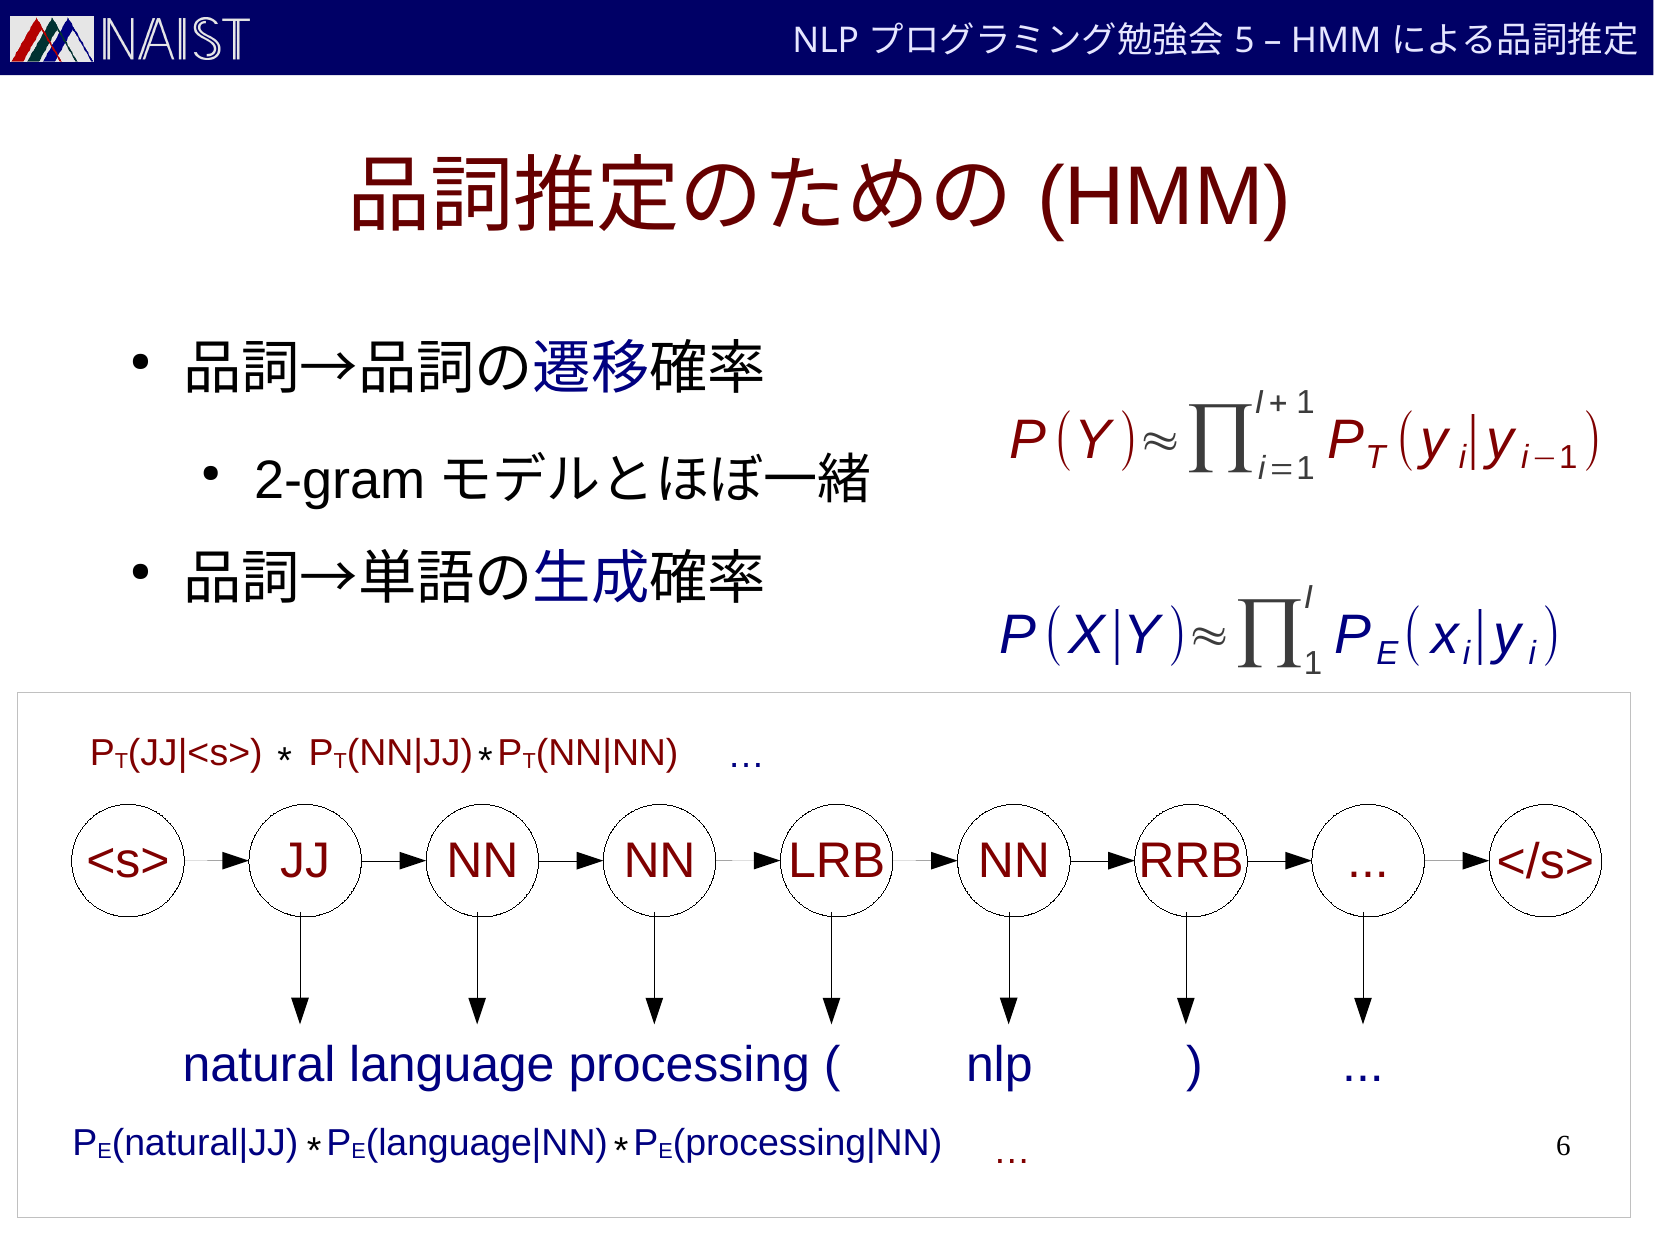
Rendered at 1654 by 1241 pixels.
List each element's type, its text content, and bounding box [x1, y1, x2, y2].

list 品詞→品詞の遷移確率 2-gramモデルとほぼ一緒 品詞→単語の生成確率 [112, 693, 1601, 861]
text_box PE(language|NN) [311, 1114, 618, 1184]
text_box * [463, 732, 508, 790]
text_box NN [426, 804, 539, 917]
text_box PE(processing|NN) [618, 1114, 959, 1184]
text_box RRB [1134, 804, 1248, 917]
title 品詞推定のための(HMM) [75, 100, 1564, 277]
picture [102, 17, 251, 60]
chart [985, 577, 1573, 683]
text_box JJ [248, 804, 362, 917]
text_box LRB [780, 804, 893, 917]
text_box <s> [71, 804, 185, 917]
text_box natural language processing ( nlp ) ... [150, 1028, 1553, 1100]
text_box PT(NN|JJ) [293, 724, 482, 794]
chart [995, 381, 1614, 488]
text_box ... [1311, 804, 1425, 917]
text_box … [712, 726, 780, 784]
text_box * [292, 1122, 337, 1179]
list 品詞→品詞の遷移確率 2-gramモデルとほぼ一緒 品詞→単語の生成確率 [112, 321, 1601, 692]
text_box PT(NN|NN) [482, 724, 694, 794]
text_box … [978, 1122, 1046, 1179]
text_box * [262, 732, 307, 790]
text_box </s> [1489, 804, 1602, 917]
text_box * [599, 1122, 644, 1179]
list 品詞→品詞の遷移確率 2-gramモデルとほぼ一緒 品詞→単語の生成確率 [112, 861, 1601, 1126]
text_box PT(JJ|<s>) [75, 724, 278, 794]
text_box NN [603, 804, 716, 917]
text_box PE(natural|JJ) [57, 1114, 311, 1184]
text_box NN [957, 804, 1071, 917]
picture [10, 16, 94, 62]
